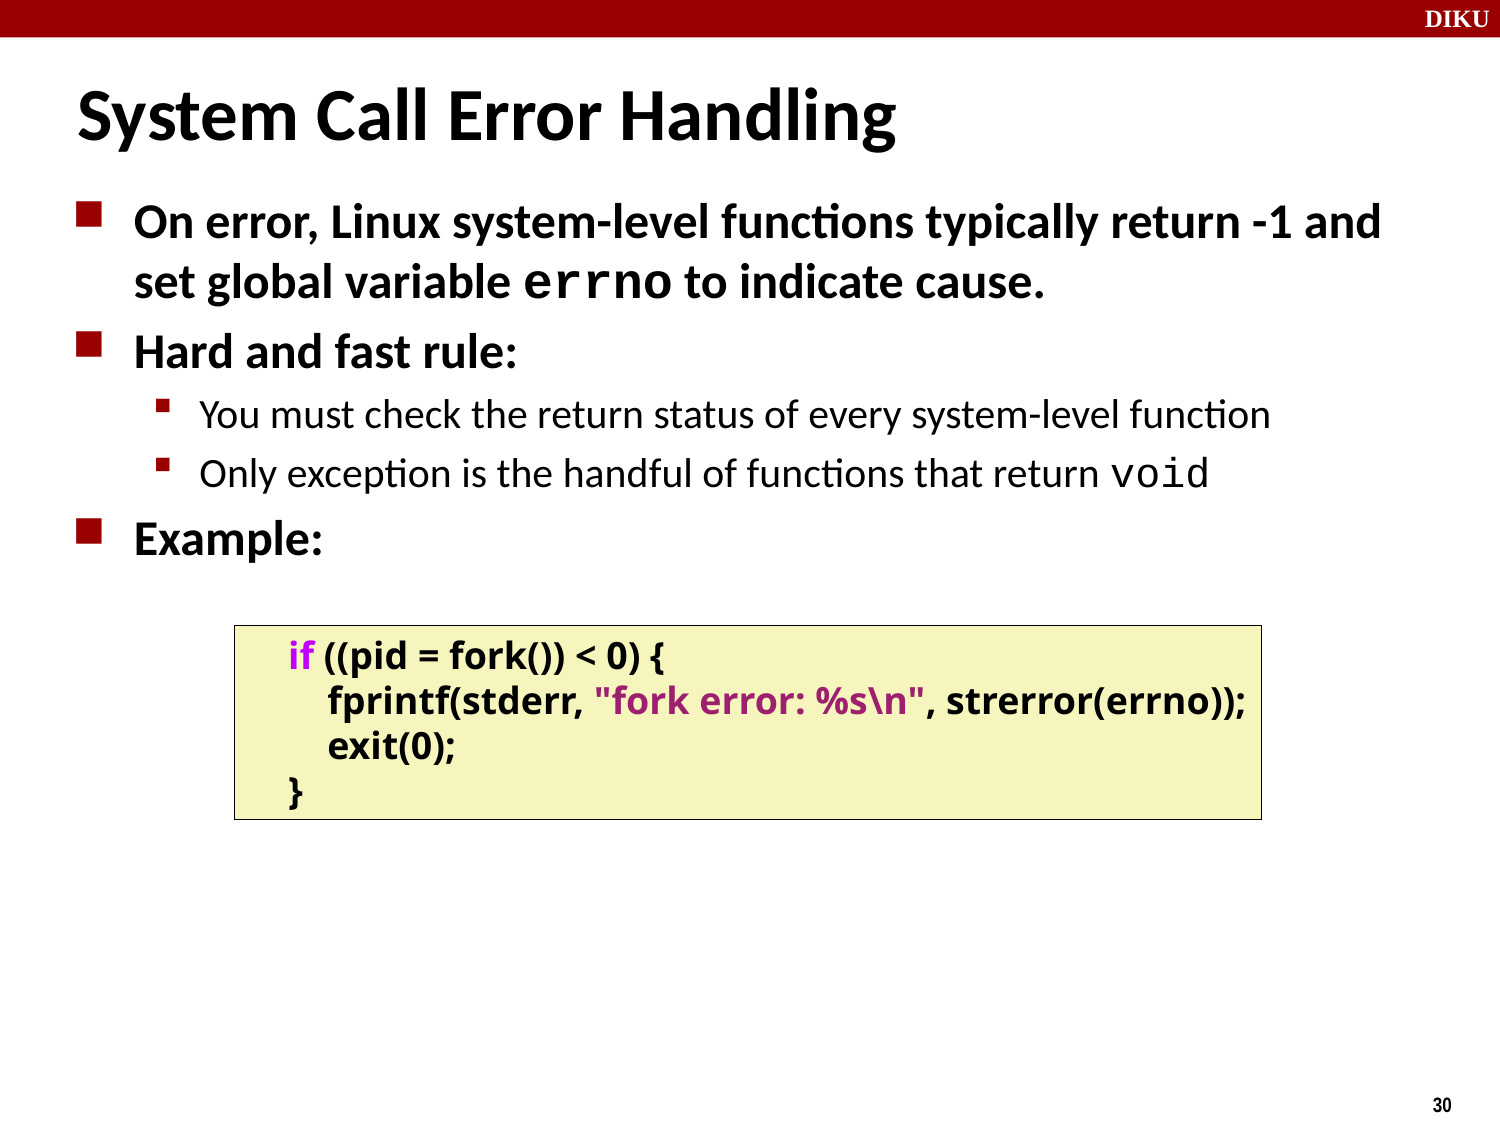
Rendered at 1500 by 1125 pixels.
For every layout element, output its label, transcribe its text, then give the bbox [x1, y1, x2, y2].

title System Call Error Handling [62, 63, 1313, 158]
text_box if ((pid = fork()) < 0) { fprintf(stderr, "fork error: %s\n", strerror(errno)); exit(0); } [234, 624, 1262, 820]
list On error, Linux system-level functions typically return -1 and set global variable errno to indicate cause. Hard and fast rule: You must check the return status of every system-level function Only exception is the handful of functions that return void Example: [62, 181, 1424, 616]
